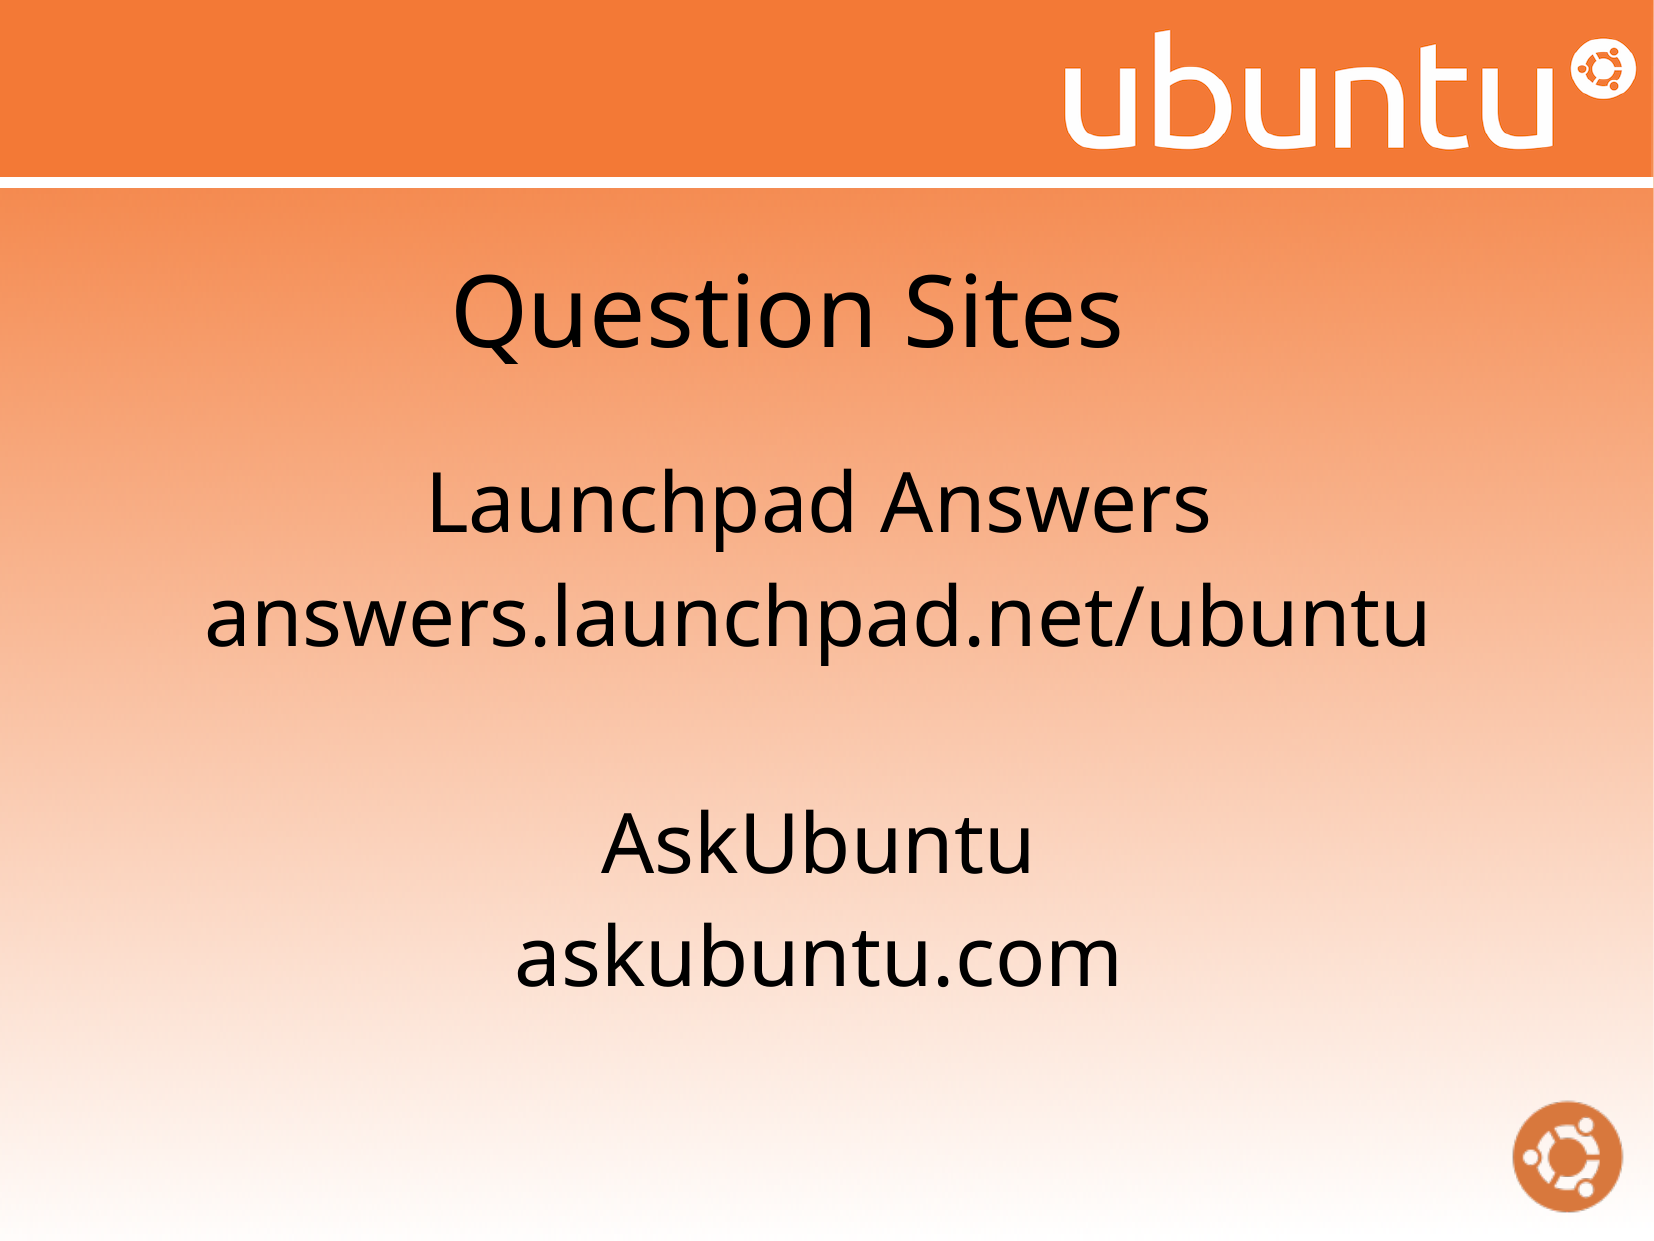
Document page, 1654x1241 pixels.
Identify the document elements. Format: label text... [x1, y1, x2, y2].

subtitle Launchpad Answers answers.launchpad.net/ubuntu AskUbuntu askubuntu.com [75, 375, 1564, 1194]
picture [0, 0, 1654, 1241]
title Question Sites [75, 205, 1564, 375]
